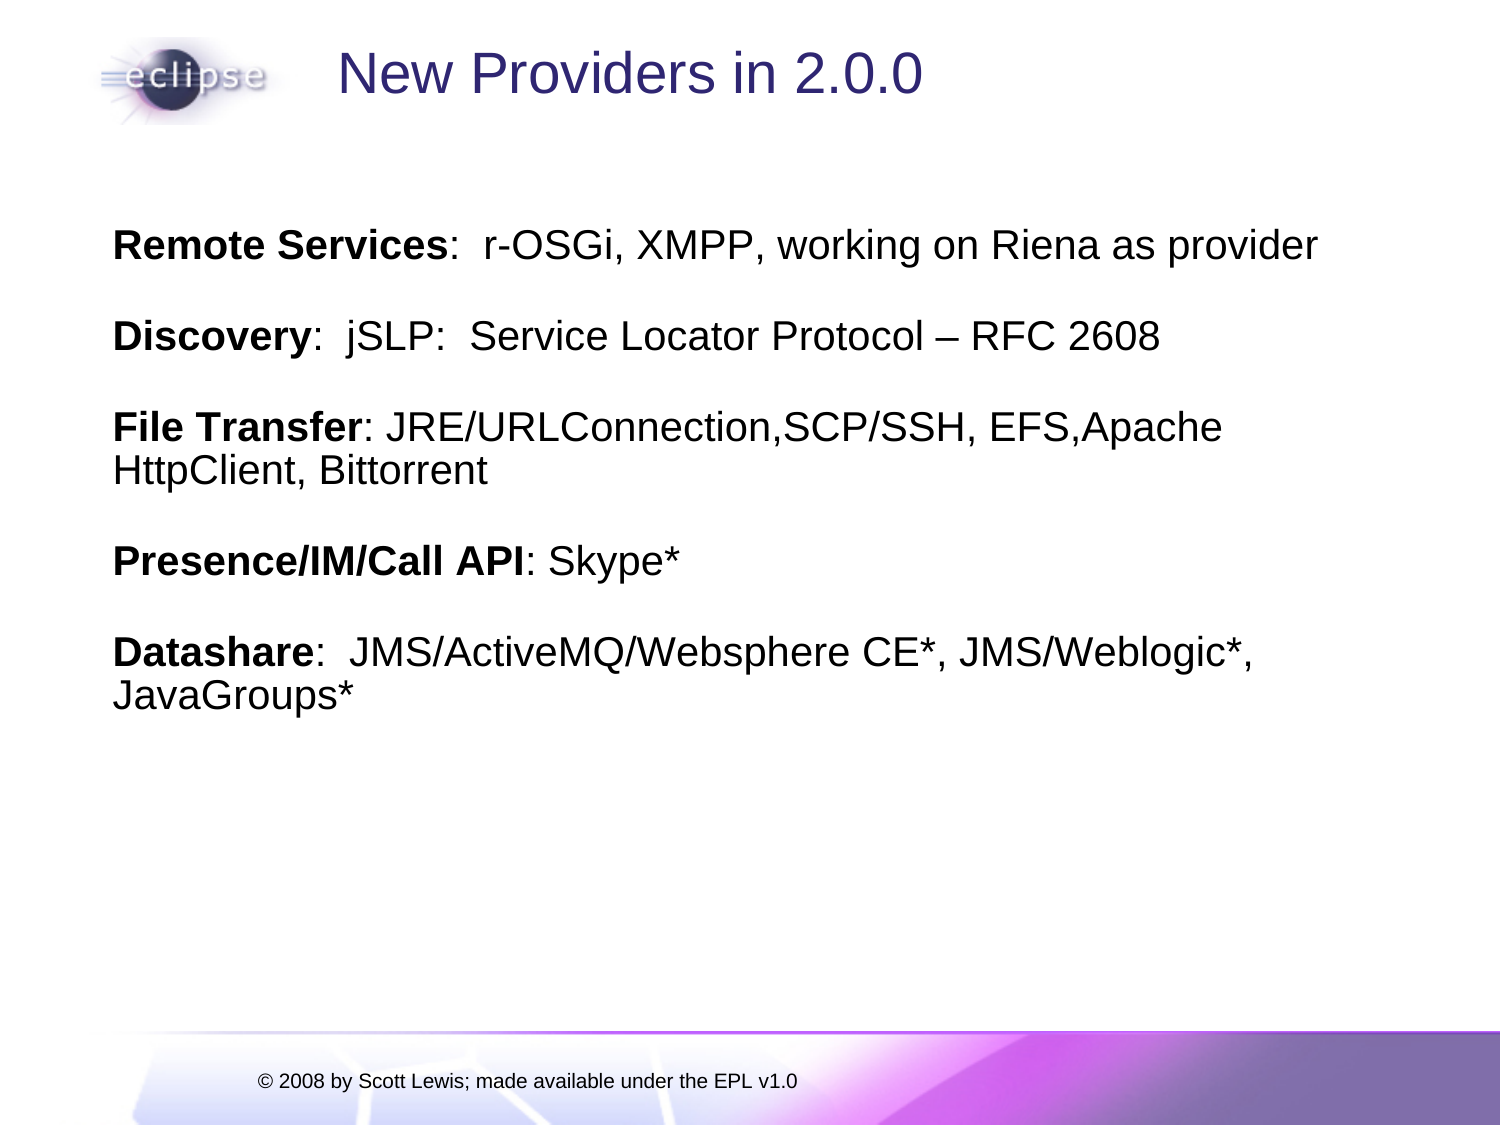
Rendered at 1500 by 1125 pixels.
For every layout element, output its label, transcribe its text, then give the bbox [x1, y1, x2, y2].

picture [0, 1031, 1500, 1125]
list Remote Services: r-OSGi, XMPP, working on Riena as provider Discovery: jSLP: Service Locator Protocol – RFC 2608 File Transfer: JRE/URLConnection,SCP/SSH, EFS,Apache HttpClient, Bittorrent Presence/IM/Call API: Skype* Datashare: JMS/ActiveMQ/Websphere CE*, JMS/Weblogic*, JavaGroups* [112, 224, 1388, 966]
title New Providers in 2.0.0 [337, 37, 1313, 113]
picture [75, 37, 299, 125]
